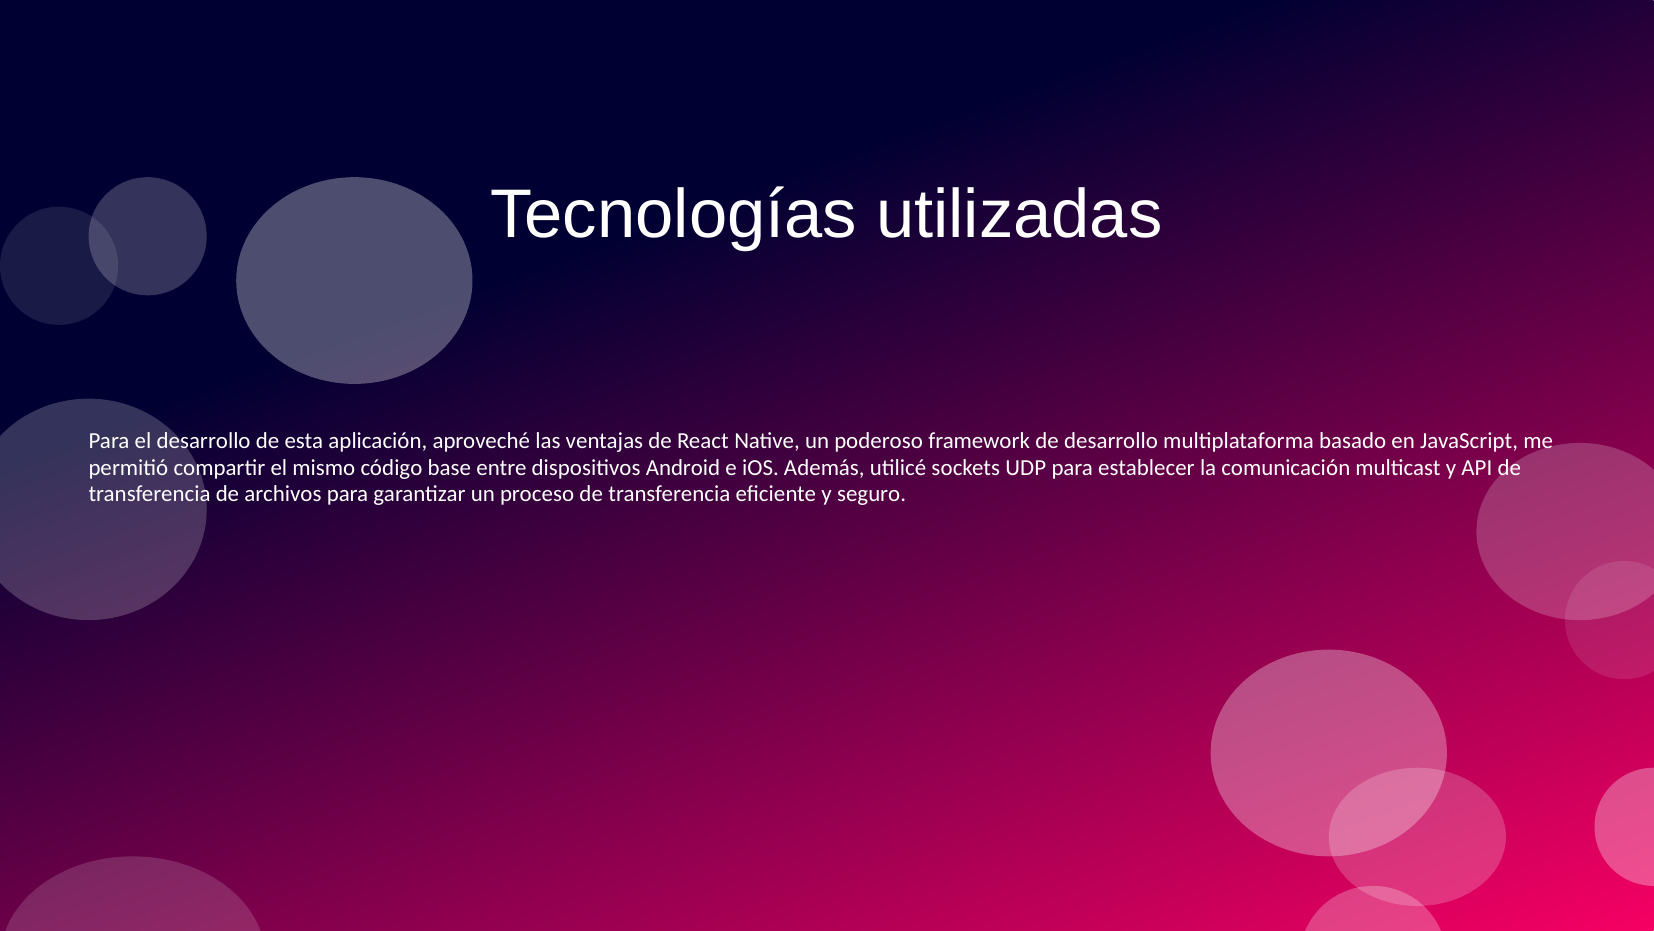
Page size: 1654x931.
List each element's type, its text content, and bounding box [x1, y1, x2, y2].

title Tecnologías utilizadas [88, 132, 1565, 296]
list Para el desarrollo de esta aplicación, aproveché las ventajas de React Native, un poderoso framework de desarrollo multiplataforma basado en JavaScript, me permitió compartir el mismo código base entre dispositivos Android e iOS. Además, utilicé sockets UDP para establecer la comunicación multicast y API de transferencia de archivos para garantizar un proceso de transferencia eficiente y seguro. [88, 428, 1565, 783]
